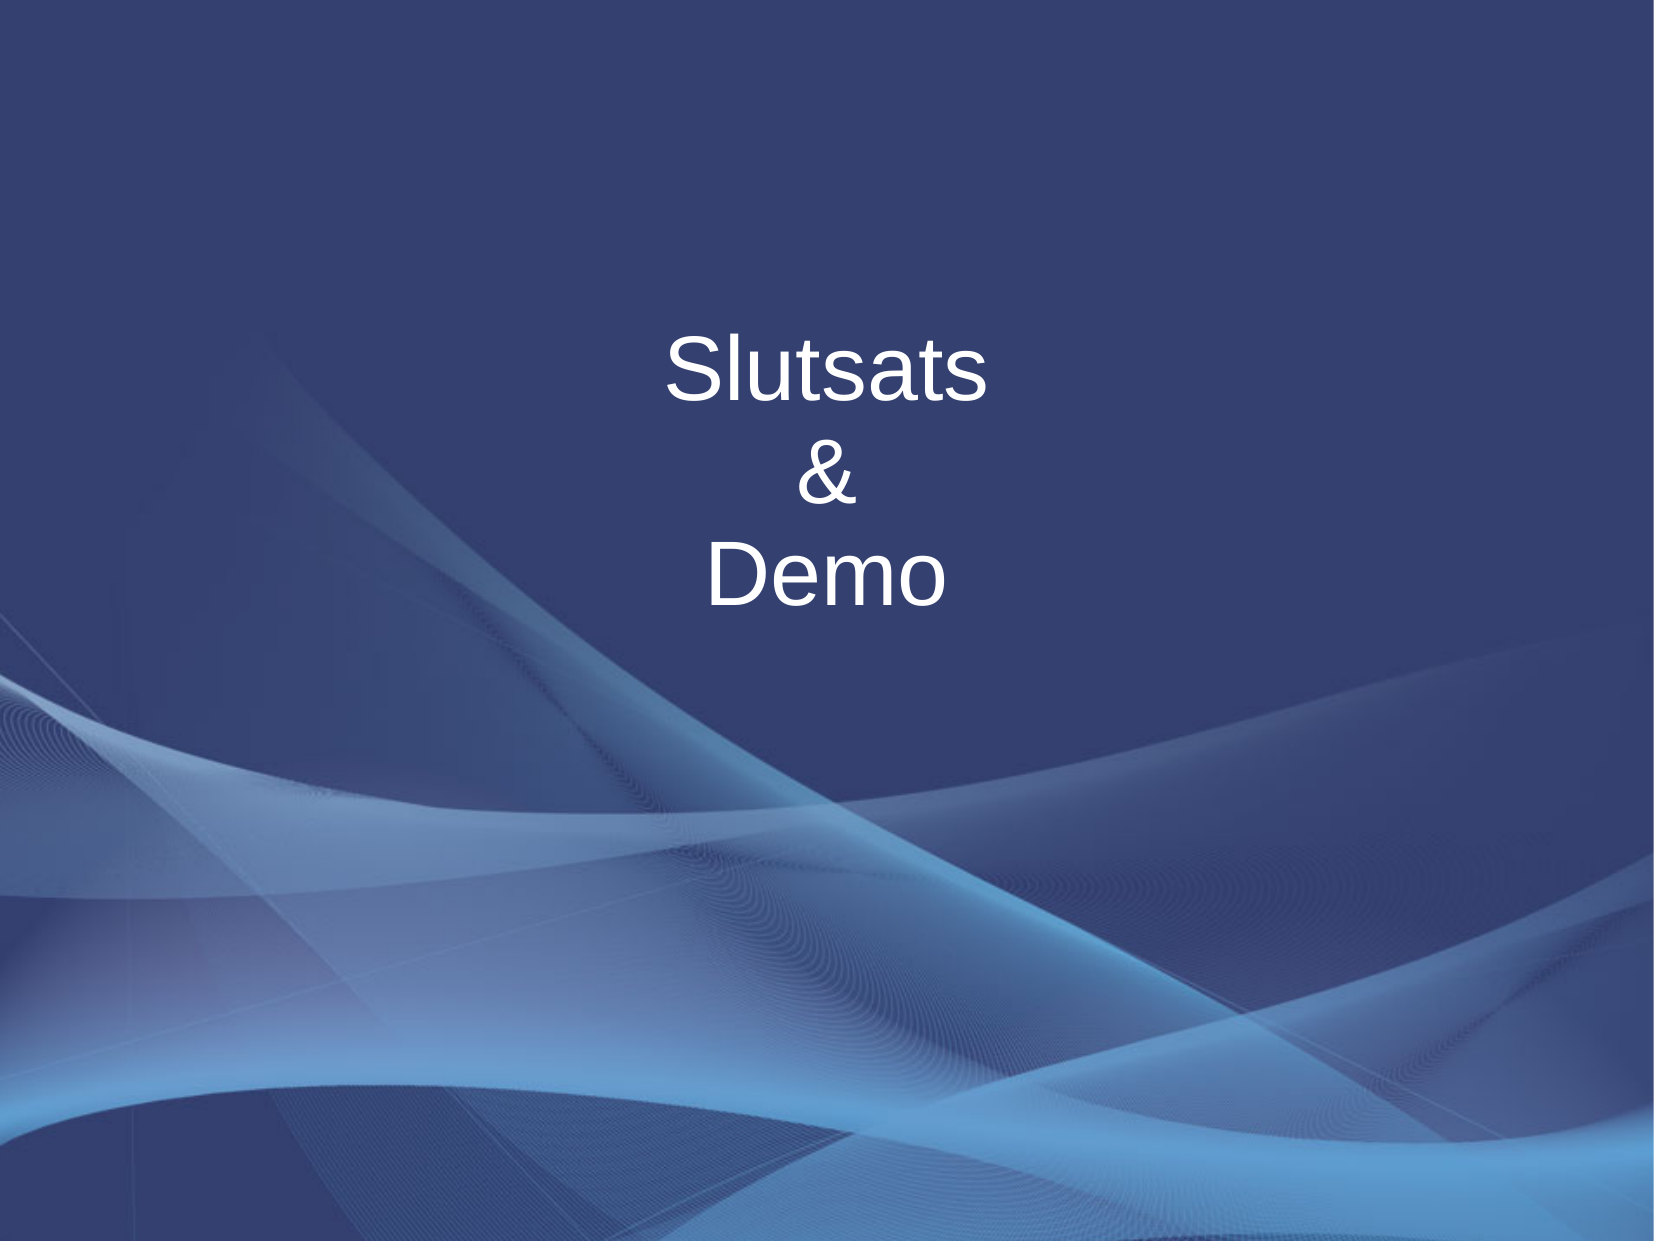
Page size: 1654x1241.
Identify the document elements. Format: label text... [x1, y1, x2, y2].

picture [0, 0, 1654, 1241]
title Slutsats & Demo [82, 56, 1571, 886]
